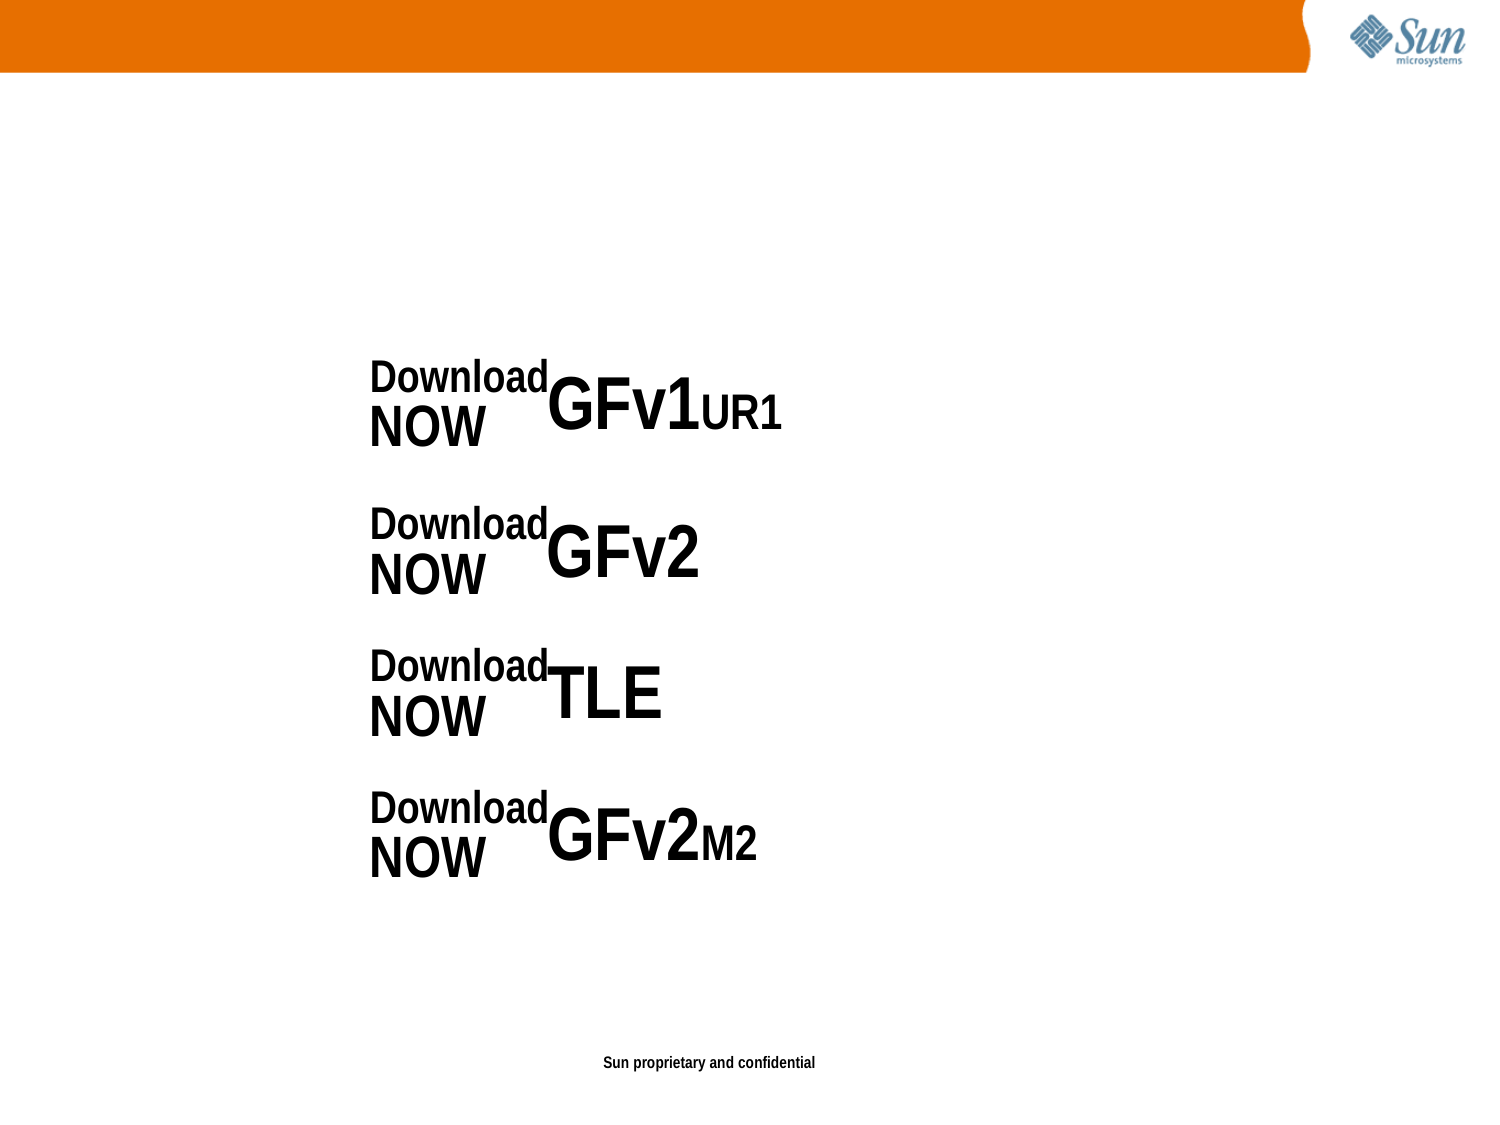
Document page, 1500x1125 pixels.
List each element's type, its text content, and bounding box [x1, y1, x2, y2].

text_box GFv2M2 [547, 801, 754, 888]
text_box Download NOW [369, 787, 546, 897]
text_box GFv1UR1 [547, 370, 779, 457]
text_box Download NOW [369, 646, 546, 756]
text_box Download NOW [369, 504, 546, 614]
picture [0, 0, 1500, 75]
text_box GFv2 [546, 518, 699, 605]
text_box Download NOW [369, 356, 546, 466]
text_box TLE [547, 660, 662, 747]
